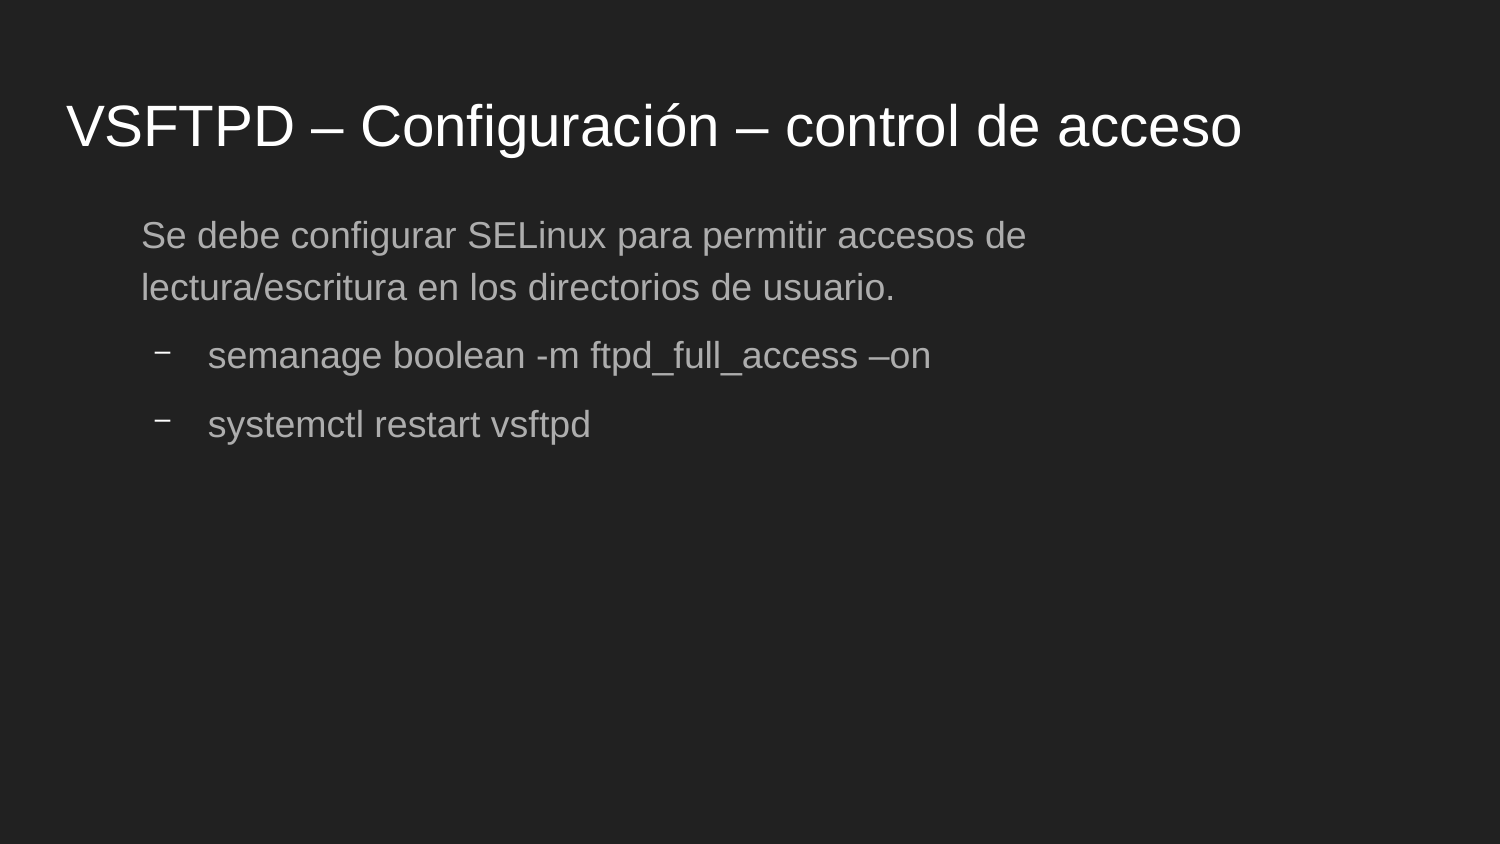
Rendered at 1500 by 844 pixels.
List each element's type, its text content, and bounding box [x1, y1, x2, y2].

title VSFTPD – Configuración – control de acceso [51, 72, 1449, 167]
list Se debe configurar SELinux para permitir accesos de lectura/escritura en los directorios de usuario. semanage boolean -m ftpd_full_access –on systemctl restart vsftpd [51, 189, 1261, 750]
